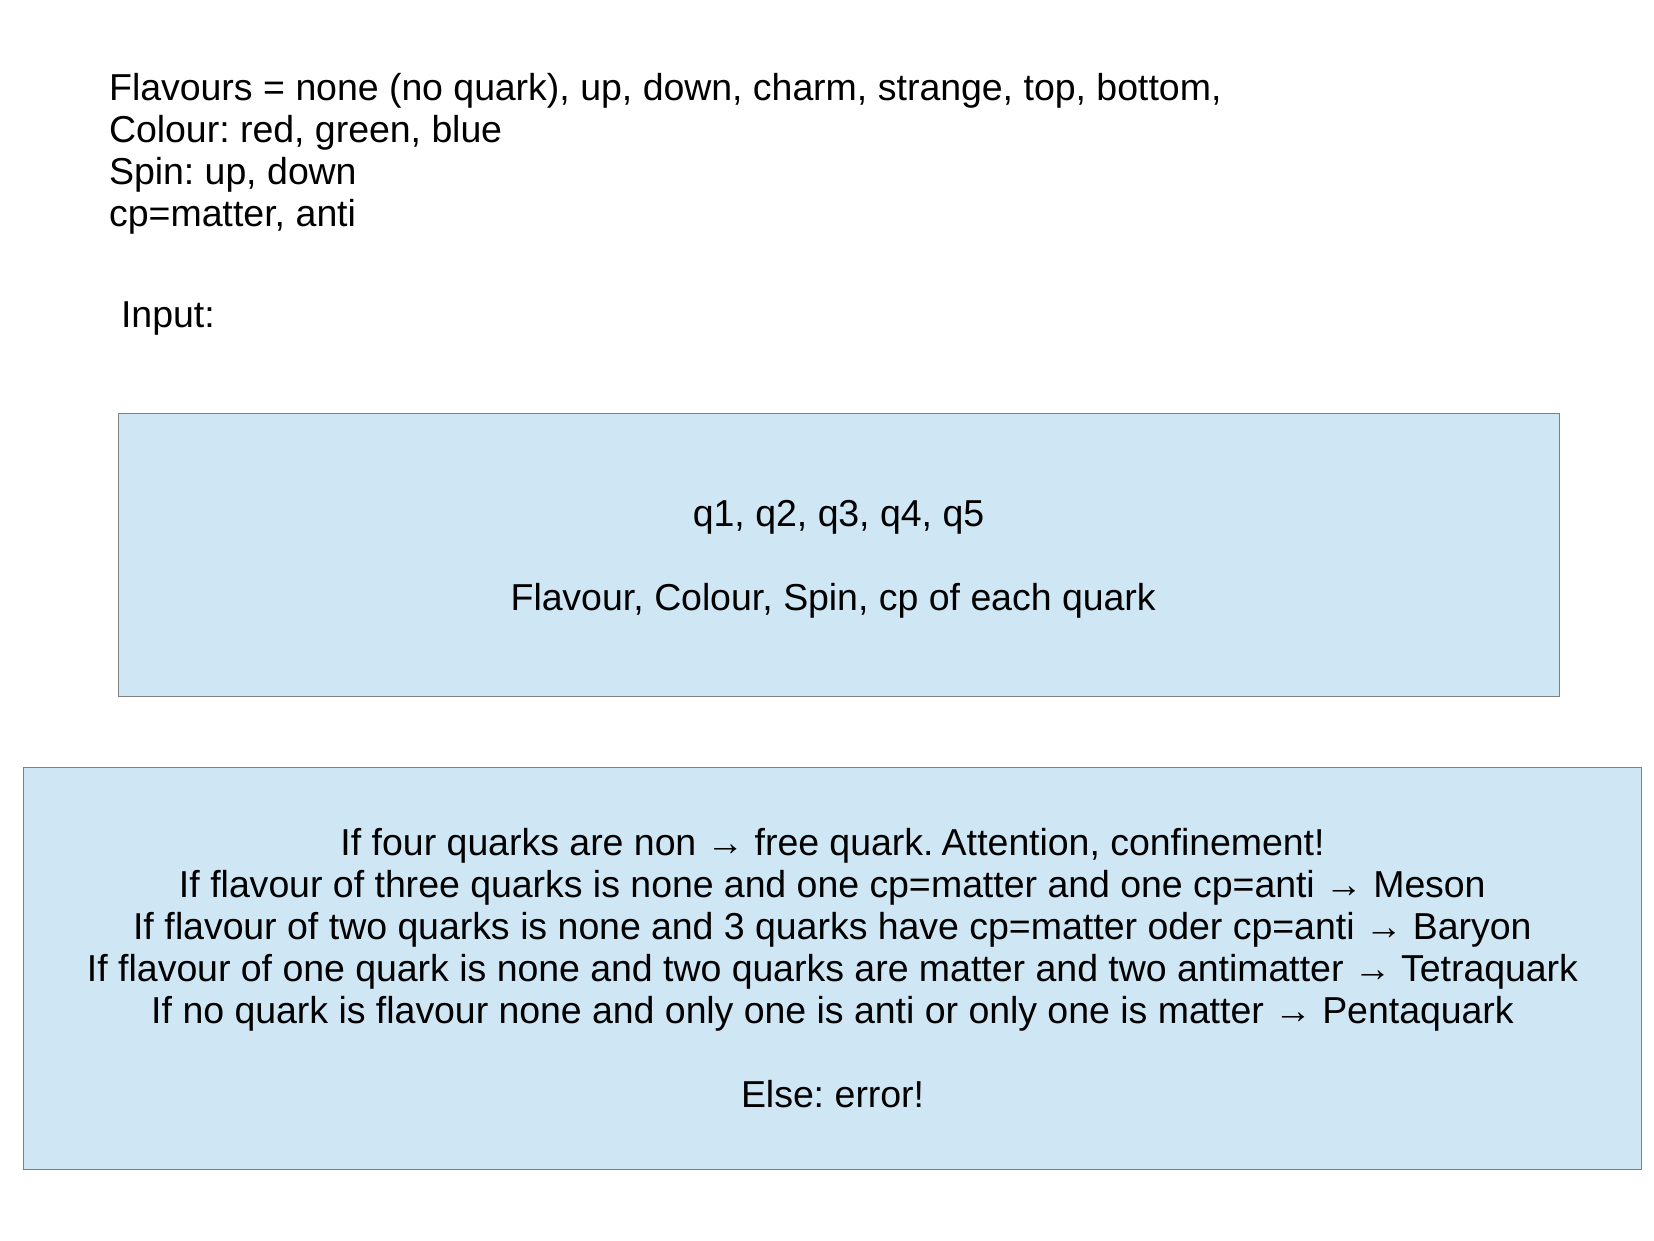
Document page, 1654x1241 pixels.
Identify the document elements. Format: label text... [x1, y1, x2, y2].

text_box If four quarks are non → free quark. Attention, confinement! If flavour of three quarks is none and one cp=matter and one cp=anti → Meson If flavour of two quarks is none and 3 quarks have cp=matter oder cp=anti → Baryon If flavour of one quark is none and two quarks are matter and two antimatter → Tetraquark If no quark is flavour none and only one is anti or only one is matter → Pentaquark Else: error! [23, 767, 1642, 1170]
text_box q1, q2, q3, q4, q5 Flavour, Colour, Spin, cp of each quark [118, 413, 1560, 697]
text_box Flavours = none (no quark), up, down, charm, strange, top, bottom, Colour: red, green, blue Spin: up, down cp=matter, anti [94, 59, 1477, 242]
text_box Input: [106, 285, 863, 343]
